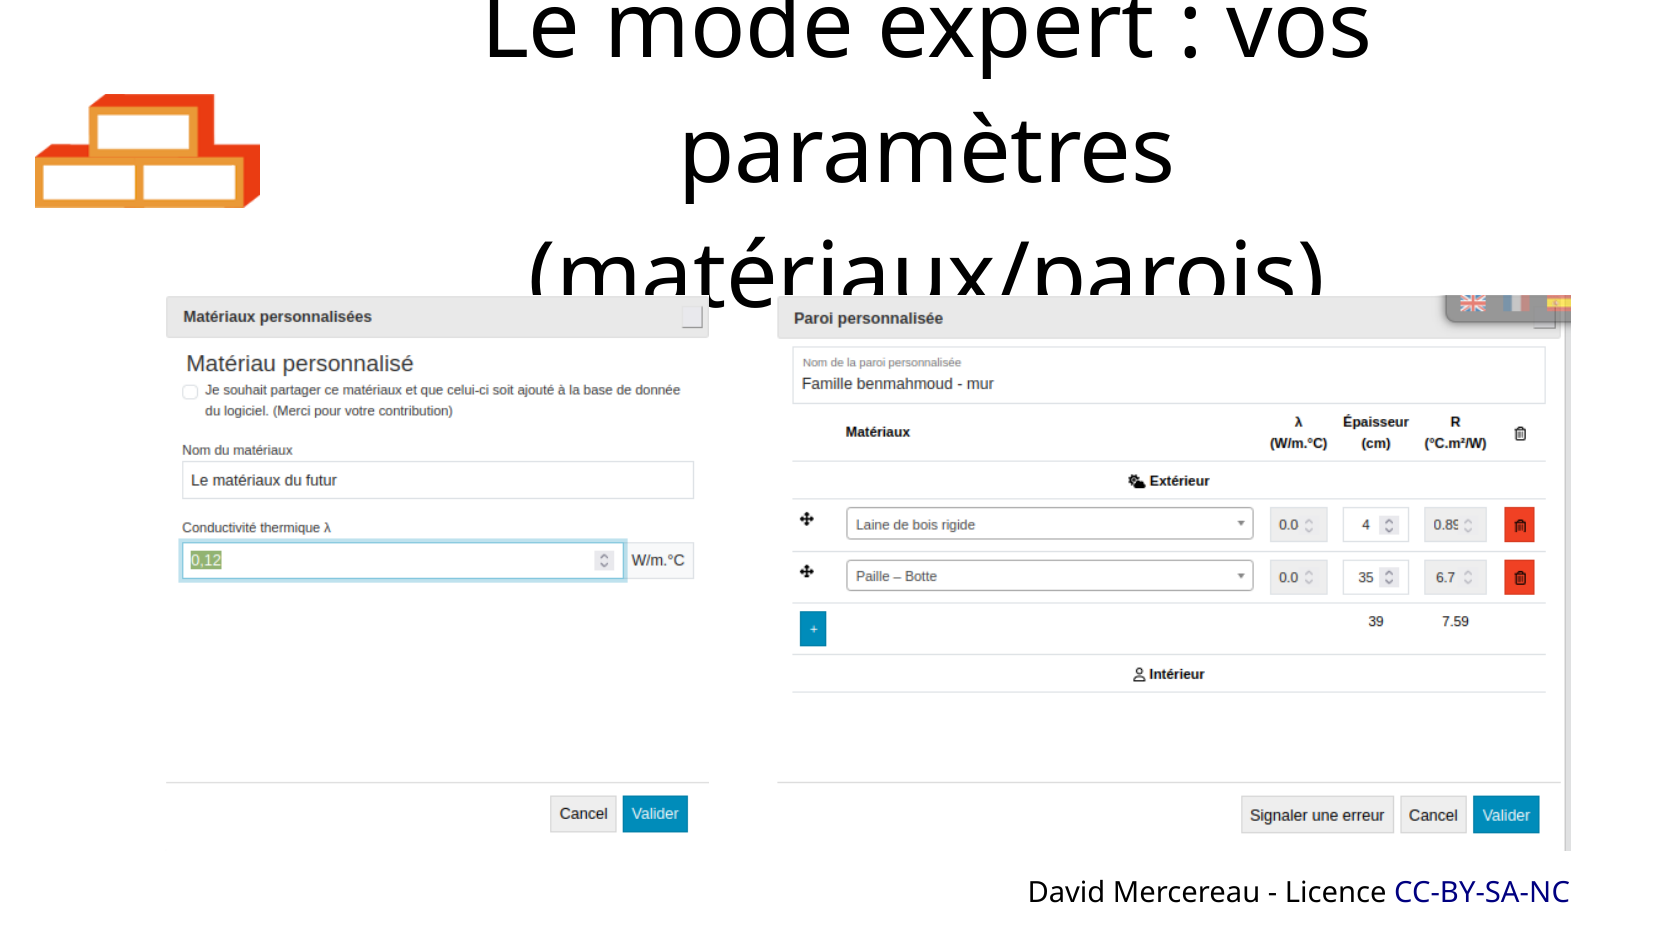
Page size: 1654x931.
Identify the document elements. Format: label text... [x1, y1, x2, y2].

picture [775, 295, 1571, 851]
picture [165, 295, 709, 851]
picture [35, 94, 260, 208]
title Le mode expert : vos paramètres (matériaux/parois) [271, 54, 1583, 239]
